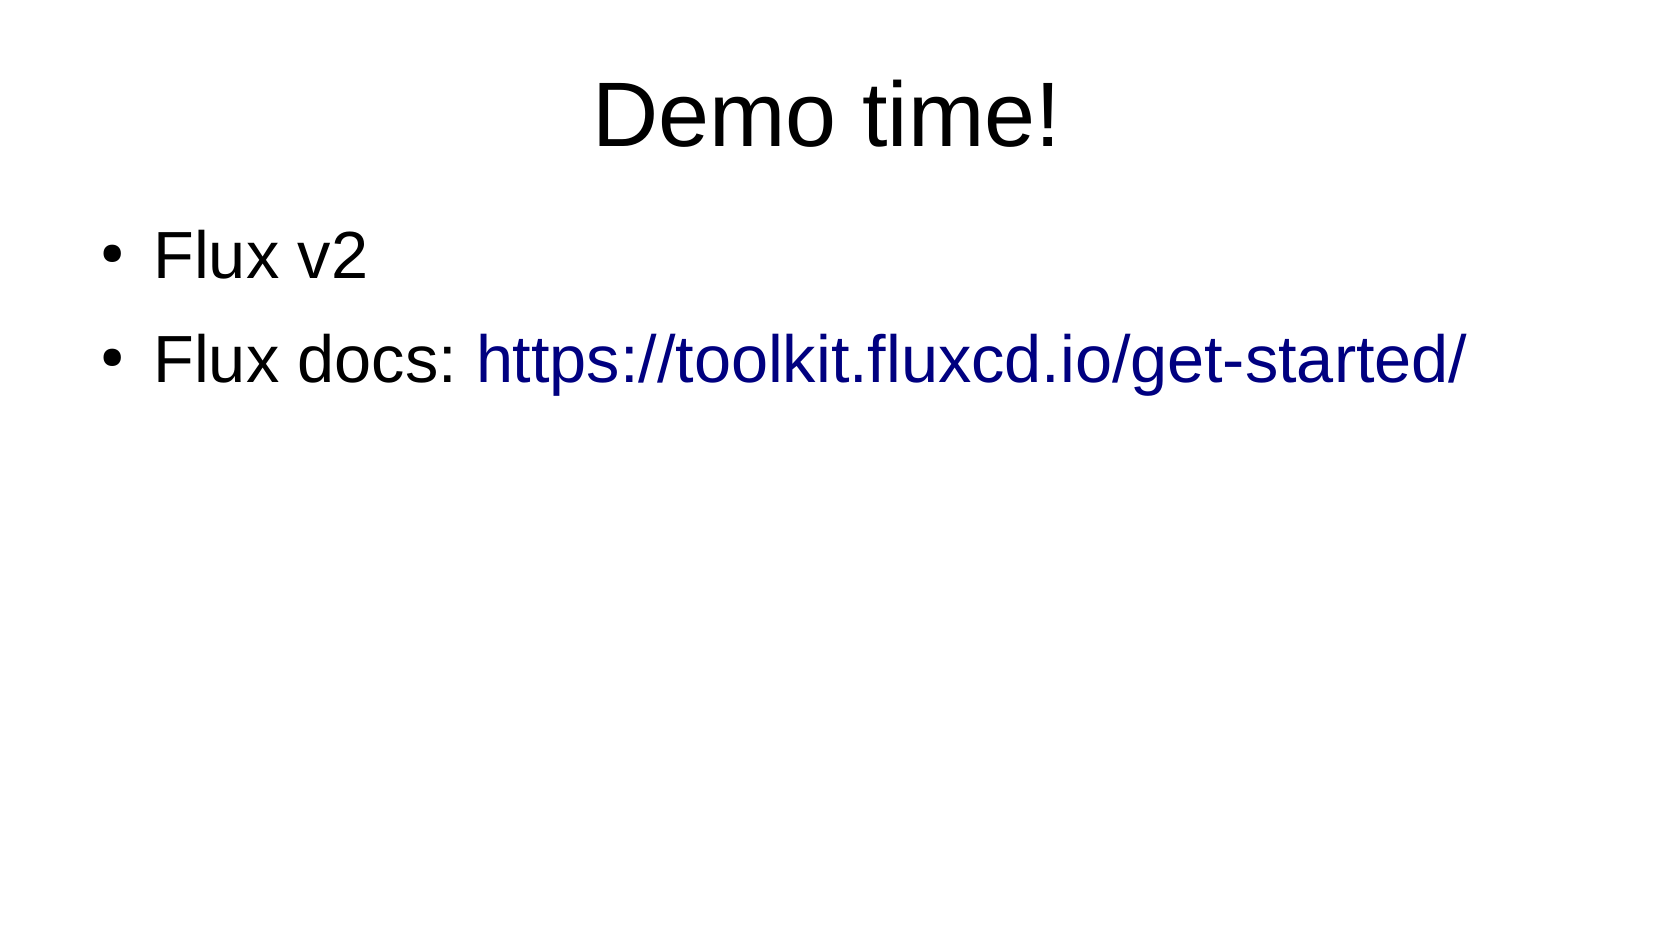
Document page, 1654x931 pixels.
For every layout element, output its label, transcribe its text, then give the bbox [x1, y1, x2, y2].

list Flux v2 Flux docs: https://toolkit.fluxcd.io/get-started/ [82, 217, 1571, 758]
title Demo time! [82, 37, 1571, 193]
